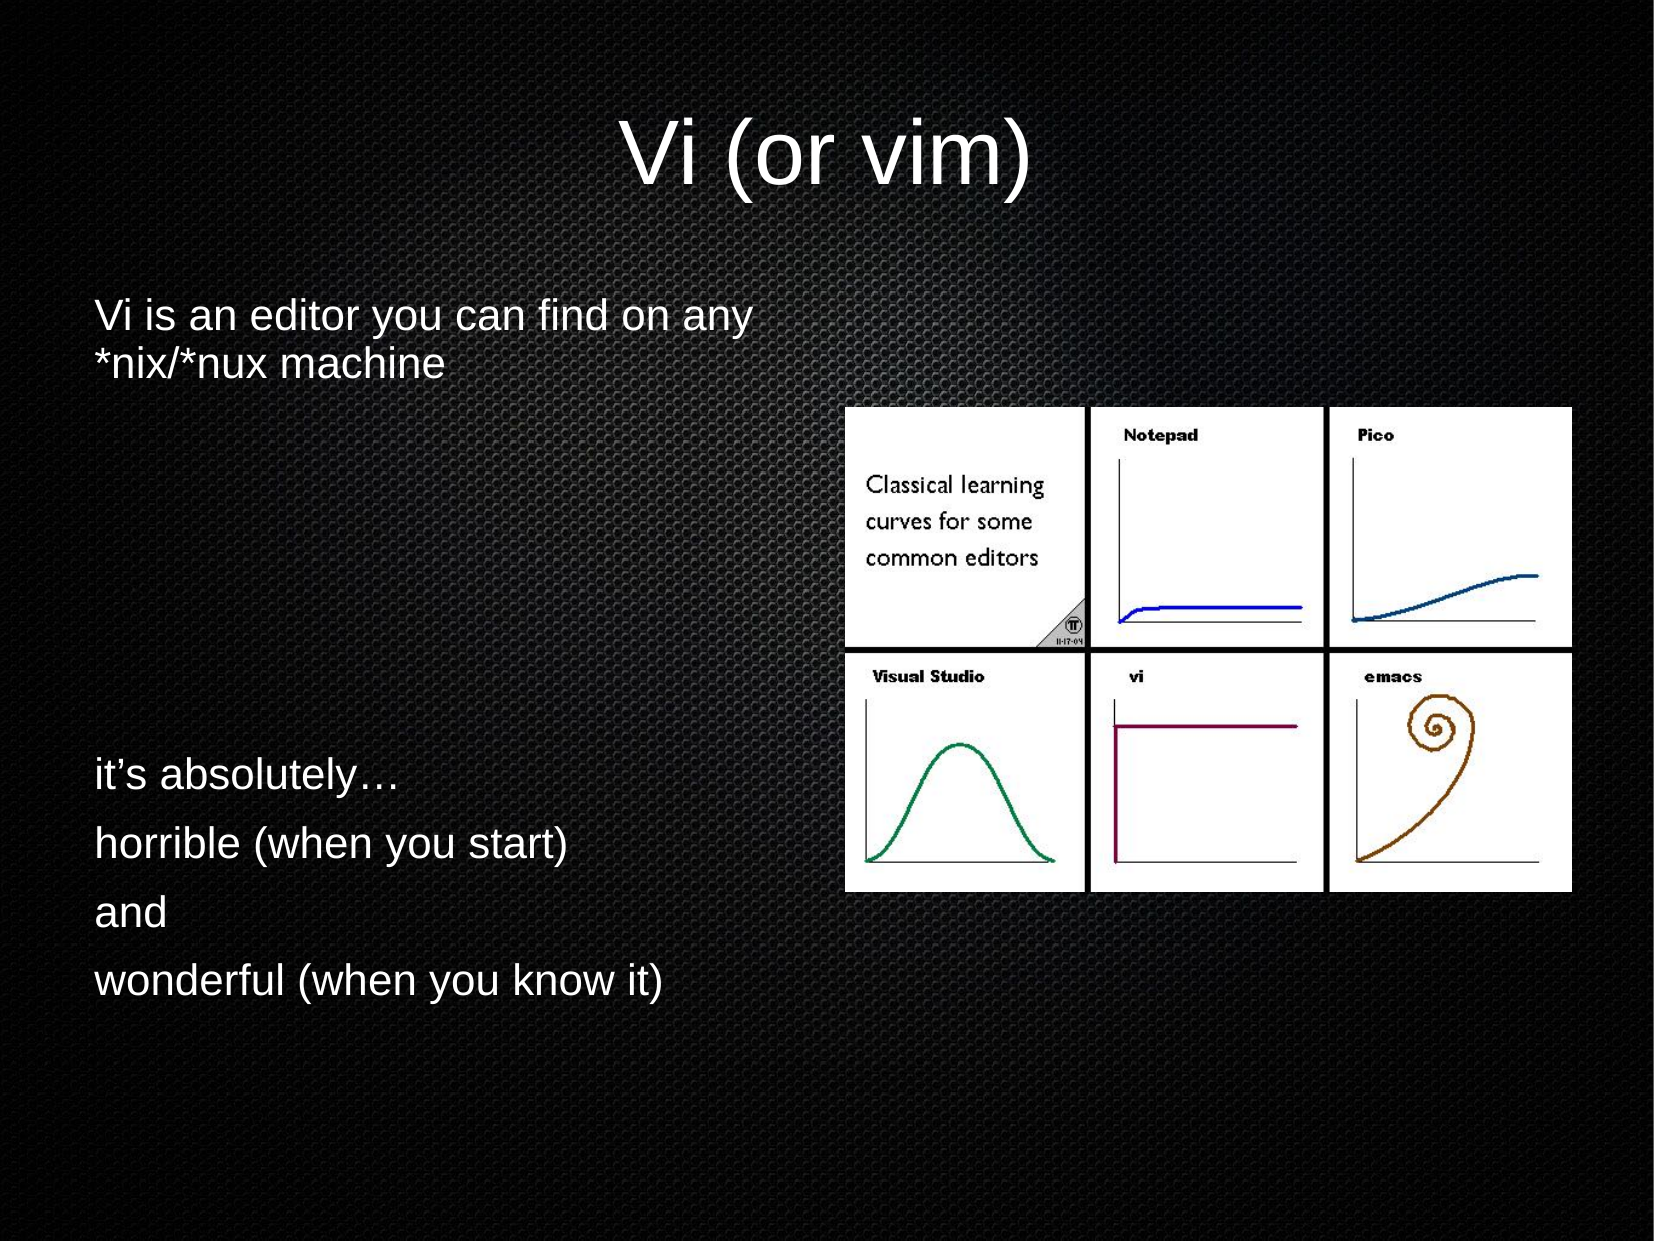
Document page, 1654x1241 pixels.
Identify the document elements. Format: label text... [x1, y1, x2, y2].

title Vi (or vim) [82, 49, 1571, 257]
picture [0, 0, 1654, 1241]
list Vi is an editor you can find on any *nix/*nux machine it’s absolutely… horrible (when you start) and wonderful (when you know it) [82, 290, 809, 1010]
